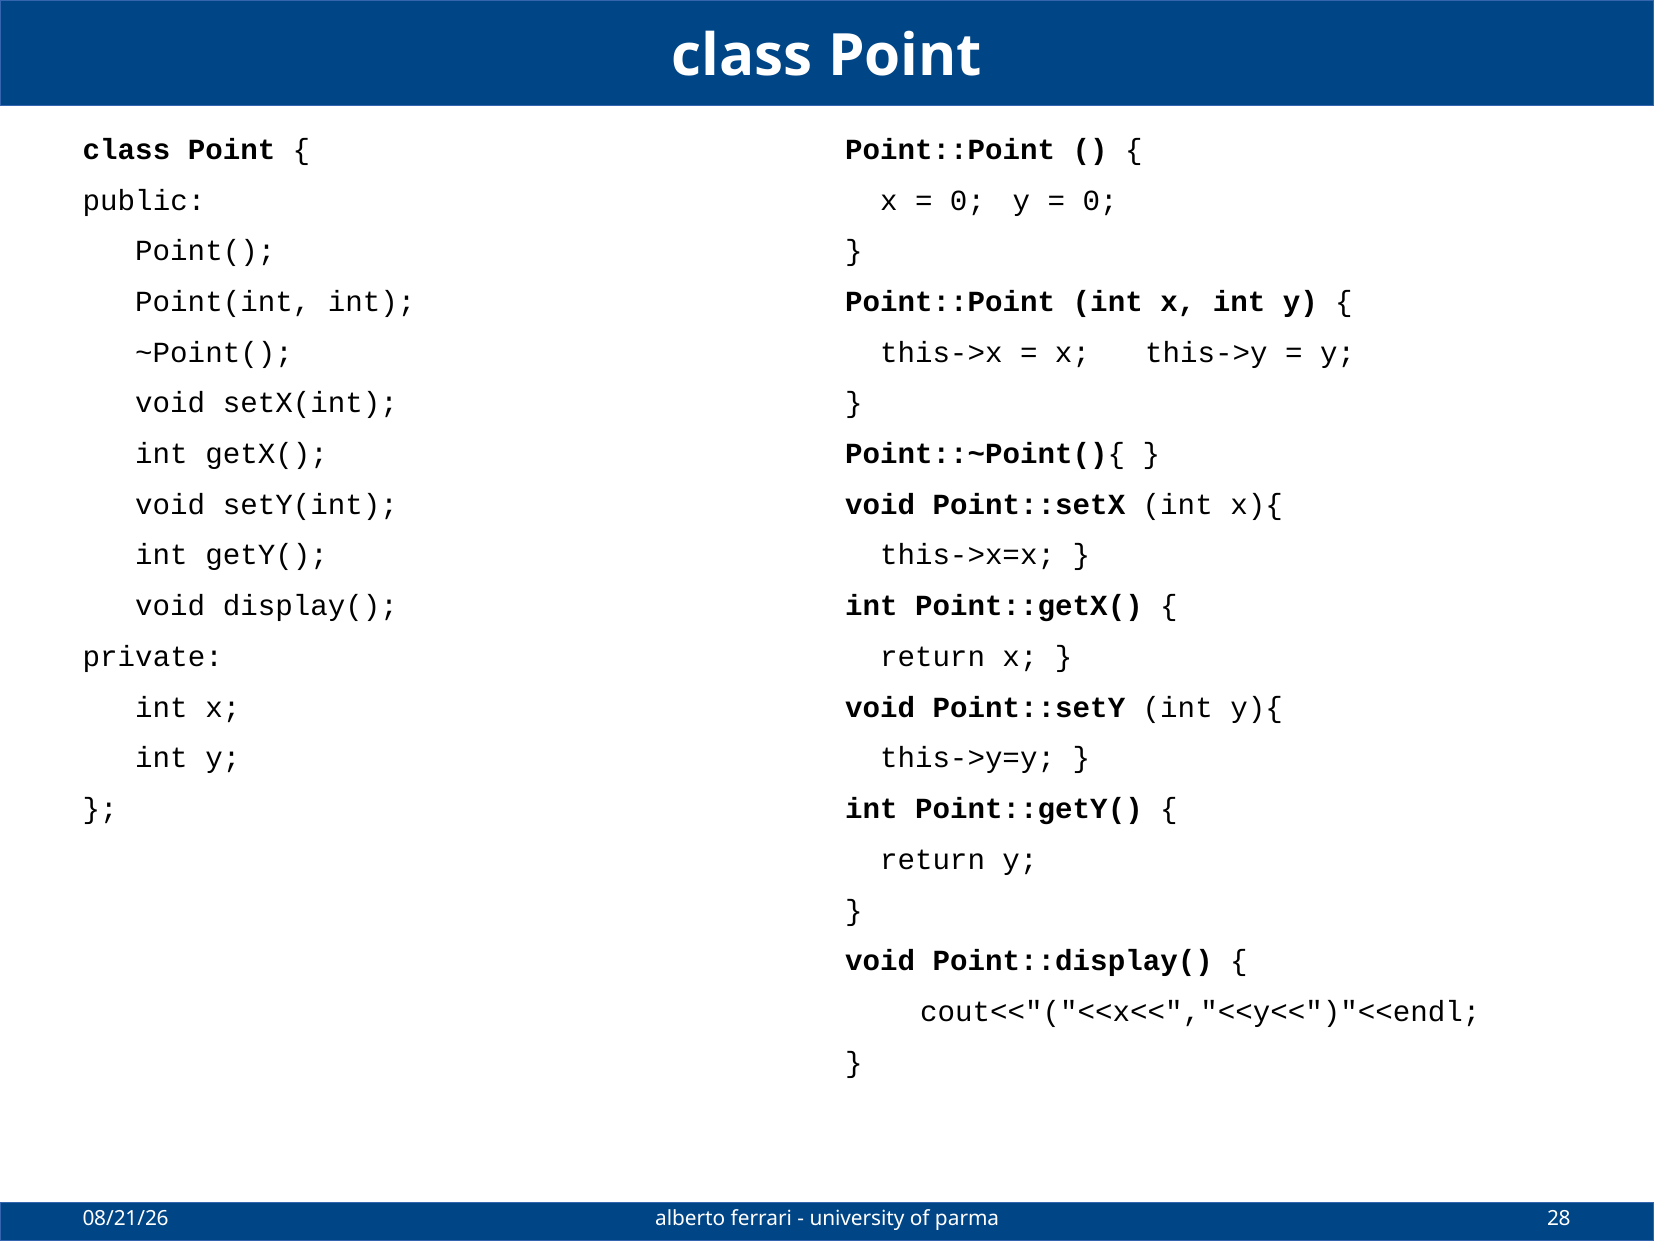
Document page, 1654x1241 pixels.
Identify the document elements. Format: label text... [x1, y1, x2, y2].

list Point::Point () { x = 0; y = 0; } Point::Point (int x, int y) { this->x = x; this->y = y; } Point::~Point(){ } void Point::setX (int x){ this->x=x; } int Point::getX() { return x; } void Point::setY (int y){ this->y=y; } int Point::getY() { return y; } void Point::display() { cout<<"("<<x<<","<<y<<")"<<endl; } [845, 135, 1572, 1171]
title class Point [0, 0, 1654, 106]
list class Point { public: Point(); Point(int, int); ~Point(); void setX(int); int getX(); void setY(int); int getY(); void display(); private: int x; int y; }; [82, 135, 809, 1156]
